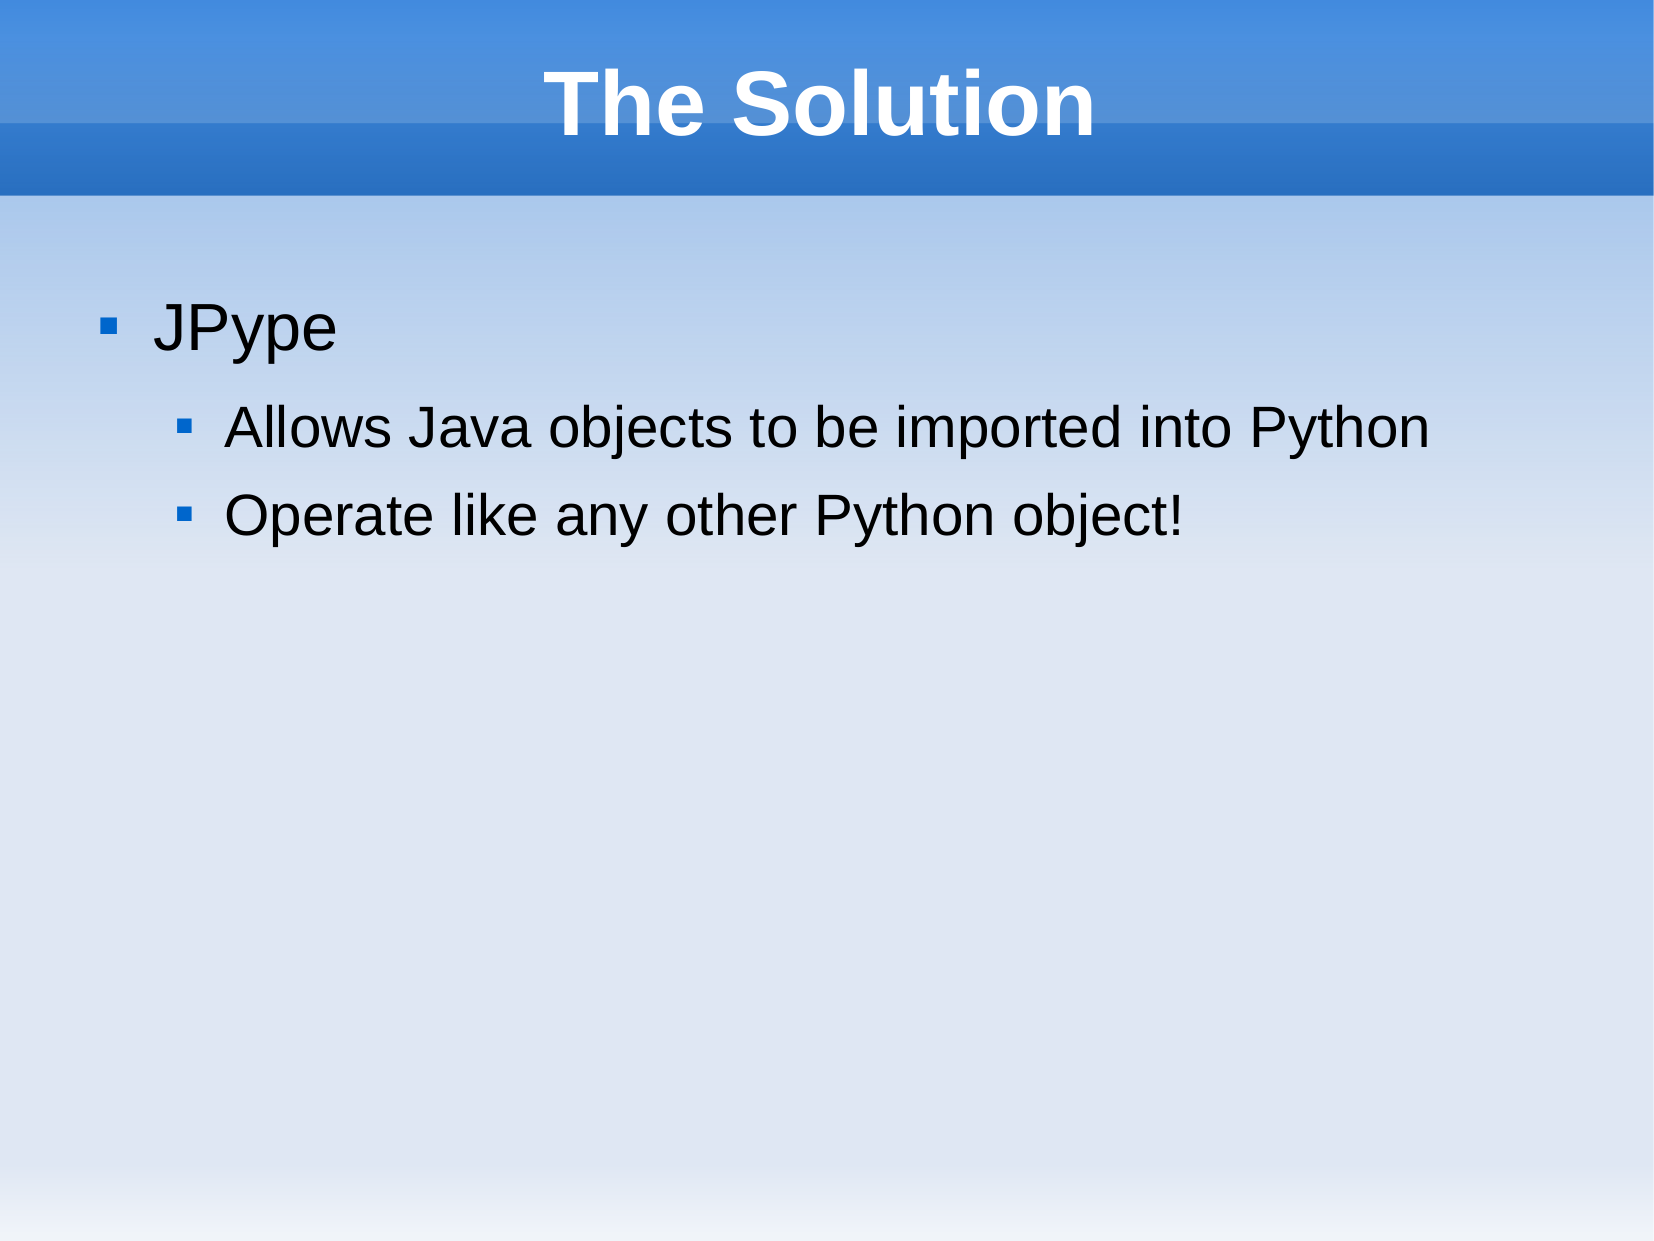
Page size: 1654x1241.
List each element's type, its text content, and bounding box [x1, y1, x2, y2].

picture [0, 0, 1654, 1241]
title The Solution [76, 7, 1565, 200]
list JPype Allows Java objects to be imported into Python Operate like any other Python object! [82, 290, 1571, 1094]
